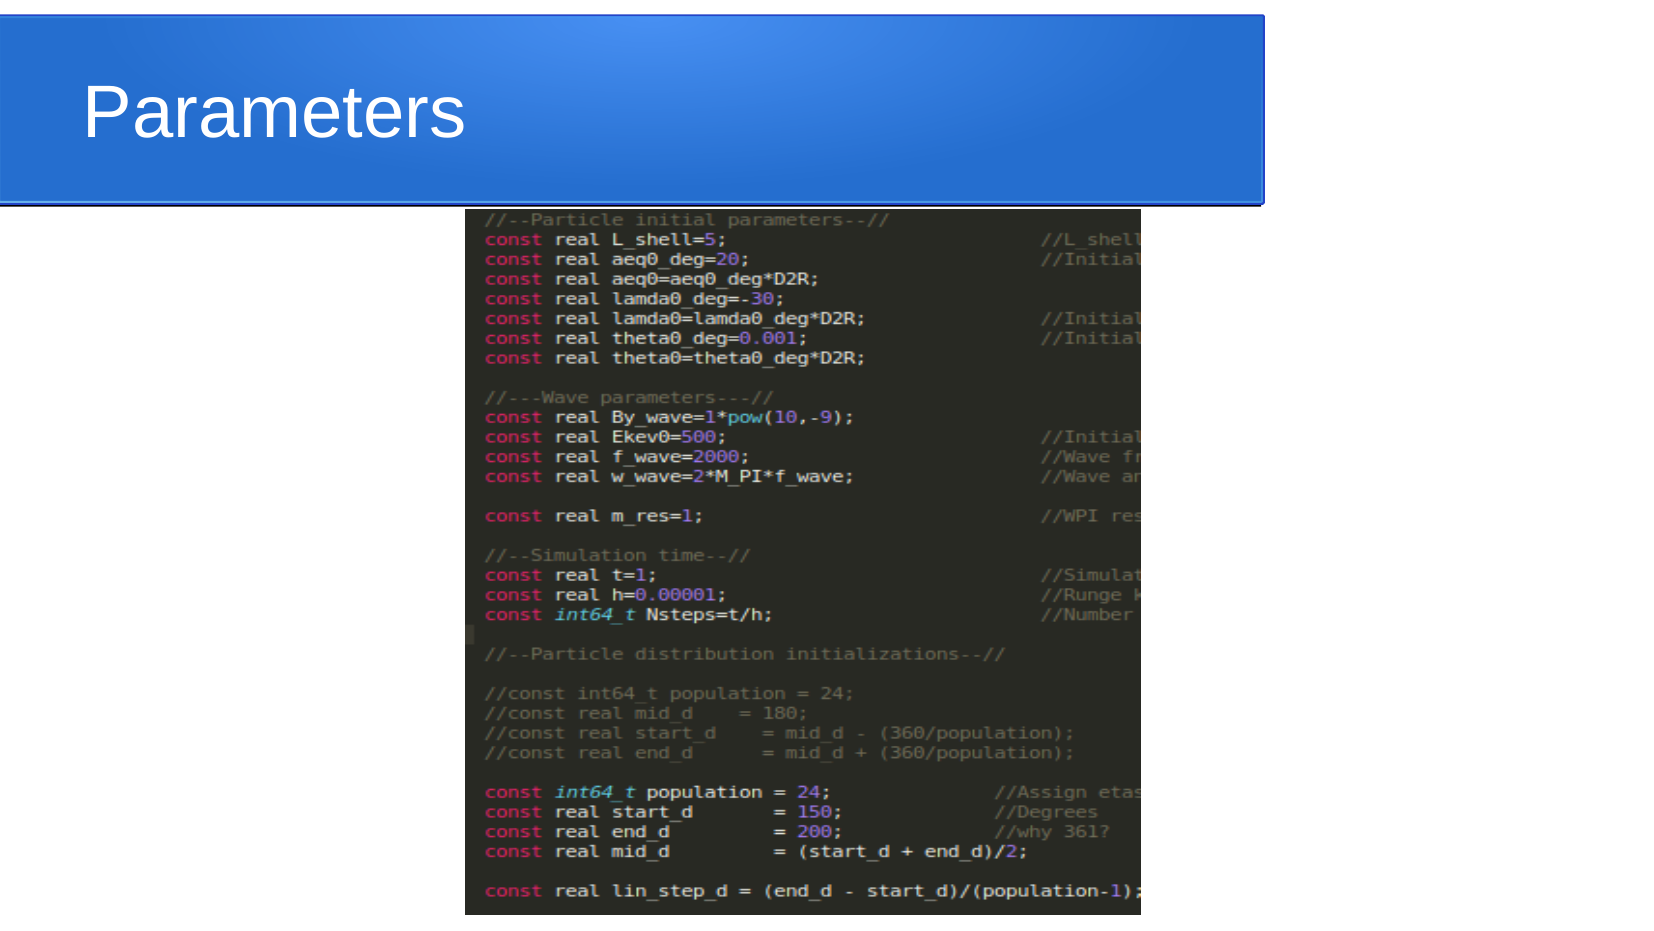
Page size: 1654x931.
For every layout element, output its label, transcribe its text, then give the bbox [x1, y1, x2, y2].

picture [465, 209, 1141, 916]
title Parameters [82, 35, 1235, 189]
